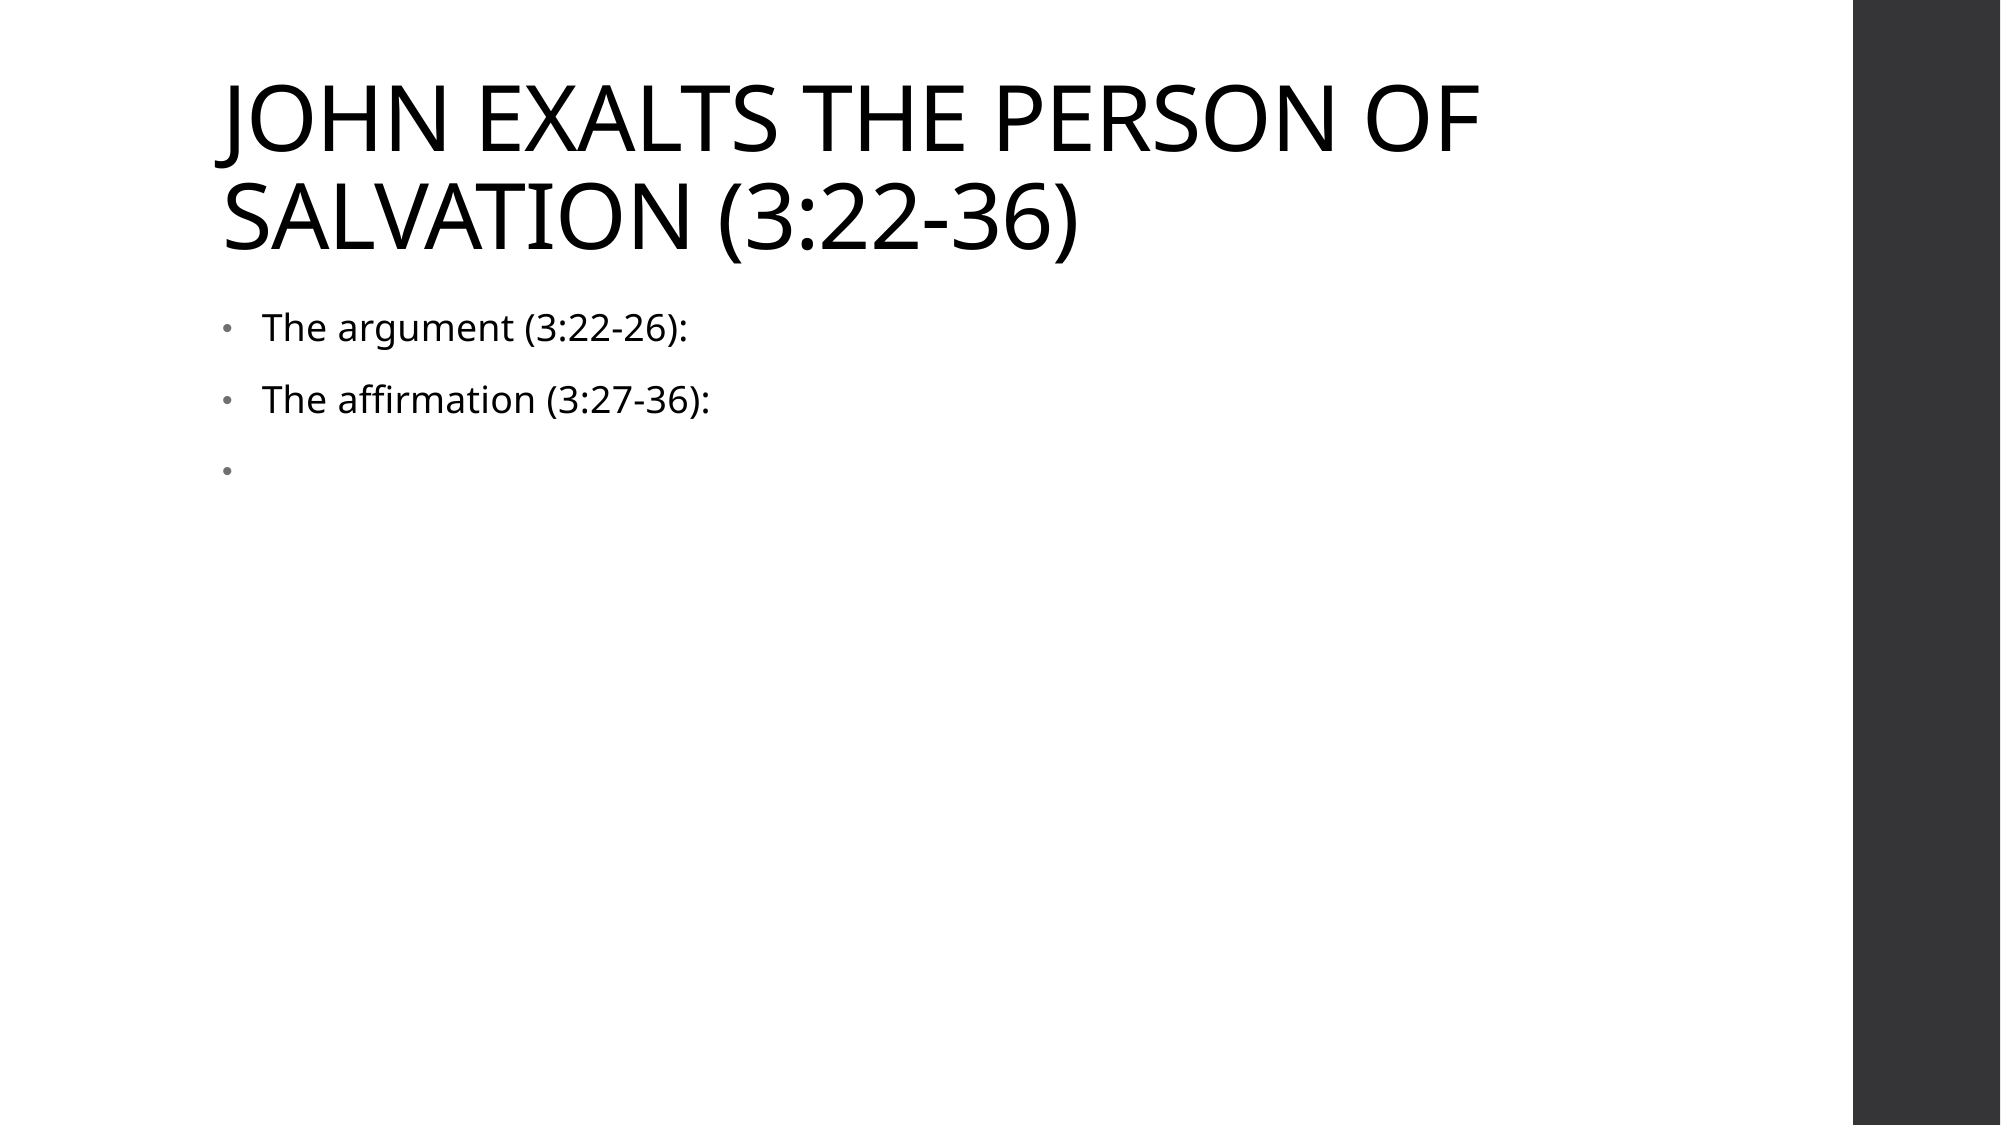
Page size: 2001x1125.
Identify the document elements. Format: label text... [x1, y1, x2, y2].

list The argument (3:22-26): The affirmation (3:27-36): [206, 299, 1617, 1014]
title JOHN EXALTS THE PERSON OF SALVATION (3:22-36) [206, 60, 1797, 278]
